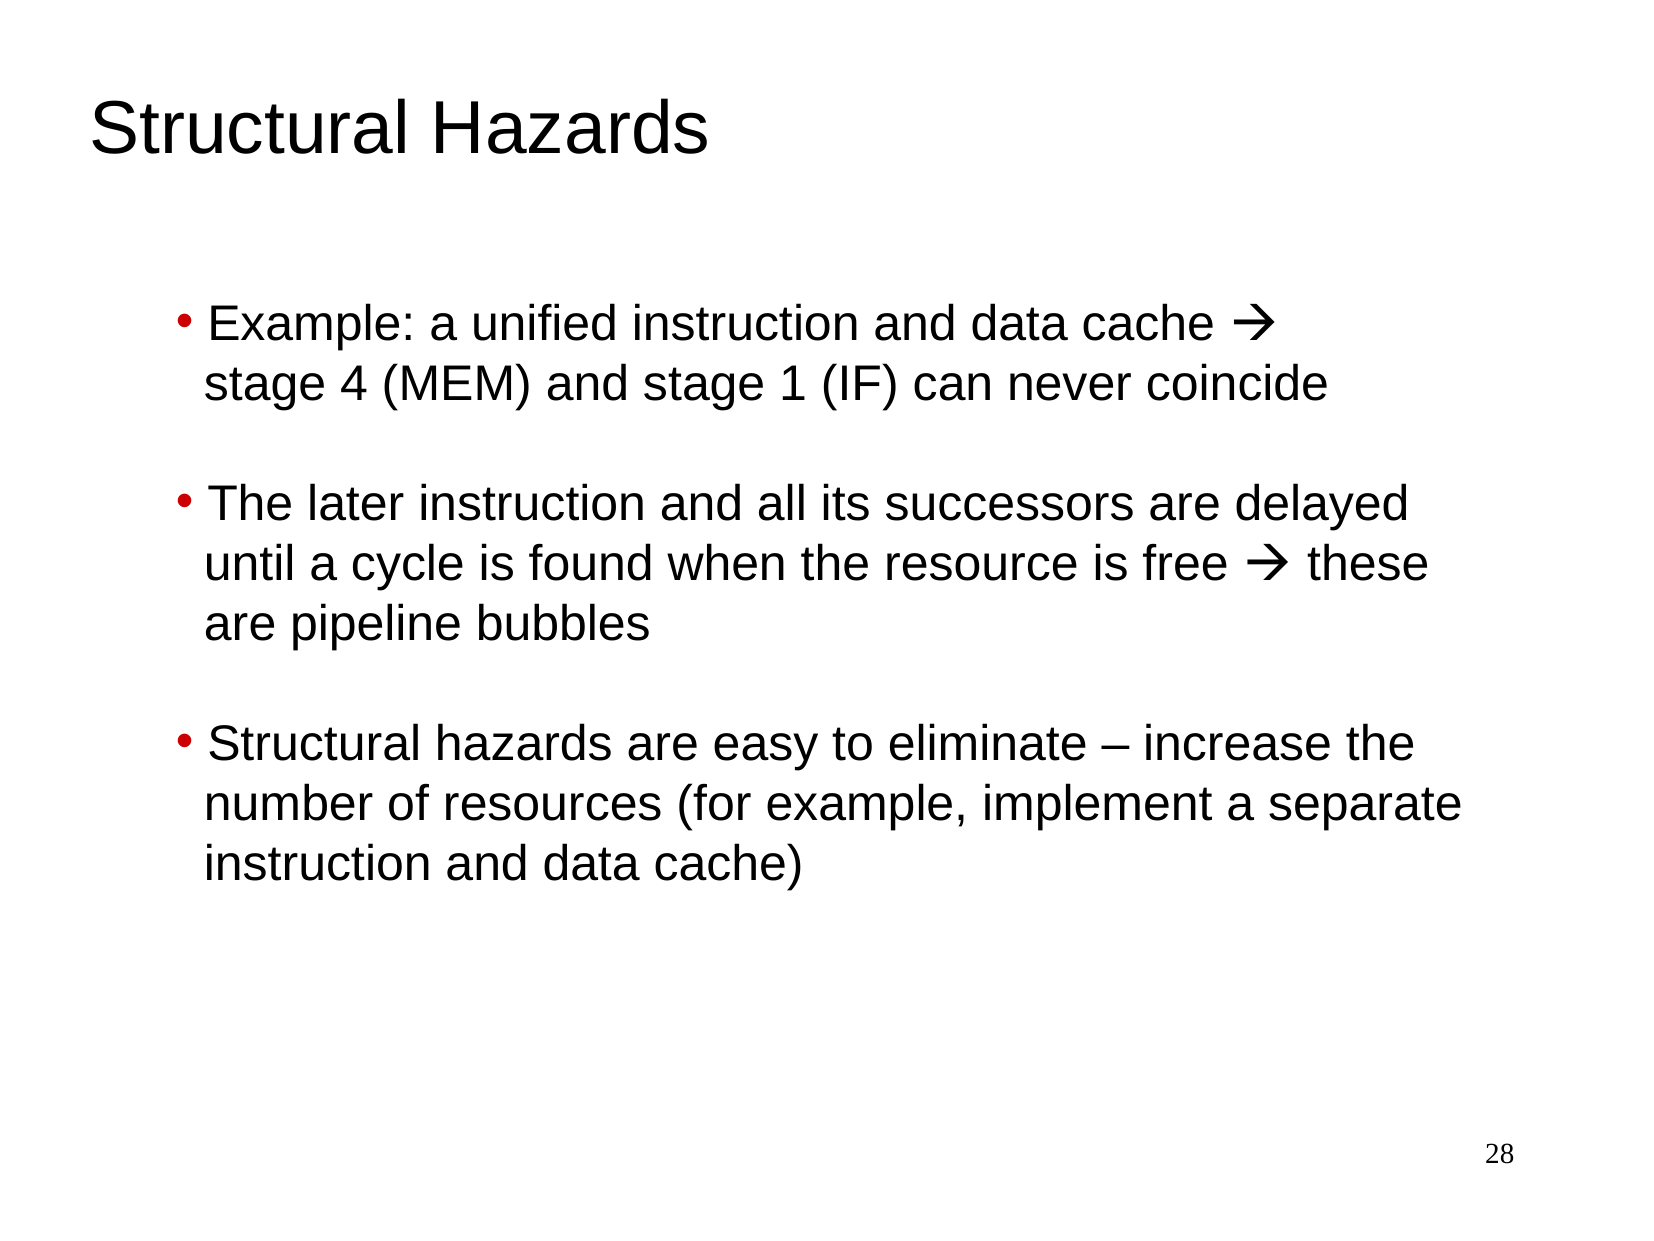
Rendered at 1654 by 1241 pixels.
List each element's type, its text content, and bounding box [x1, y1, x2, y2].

text_box Example: a unified instruction and data cache  stage 4 (MEM) and stage 1 (IF) can never coincide The later instruction and all its successors are delayed until a cycle is found when the resource is free  these are pipeline bubbles Structural hazards are easy to eliminate – increase the number of resources (for example, implement a separate instruction and data cache) [161, 282, 1479, 899]
text_box Structural Hazards [74, 71, 726, 177]
text_box <number> [1185, 1129, 1530, 1213]
